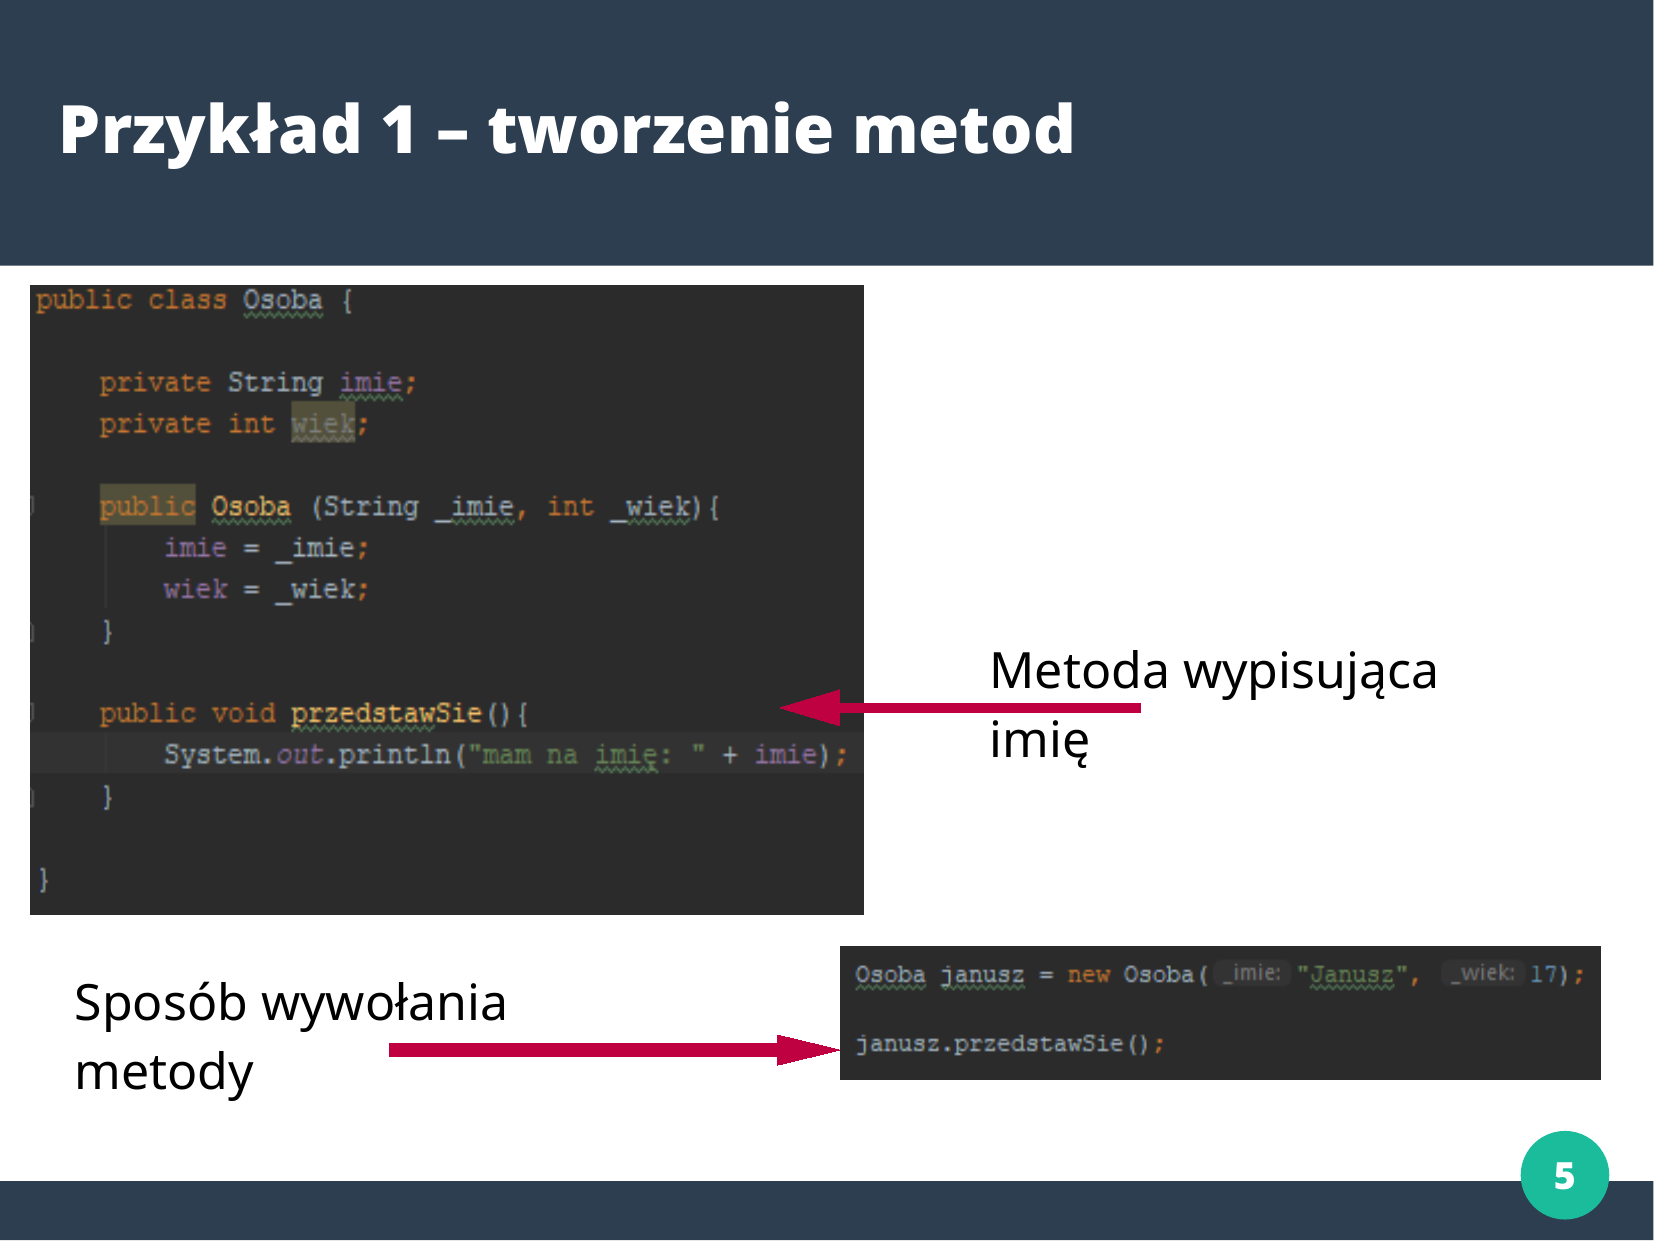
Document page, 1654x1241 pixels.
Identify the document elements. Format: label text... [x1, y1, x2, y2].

picture [840, 946, 1601, 1081]
text_box [780, 689, 975, 726]
text_box Sposób wywołania metody [60, 960, 691, 1087]
text_box Metoda wypisująca imię [975, 627, 1561, 736]
text_box [389, 1035, 840, 1066]
picture [30, 285, 864, 916]
title Przykład 1 – tworzenie metod [59, 49, 1595, 207]
